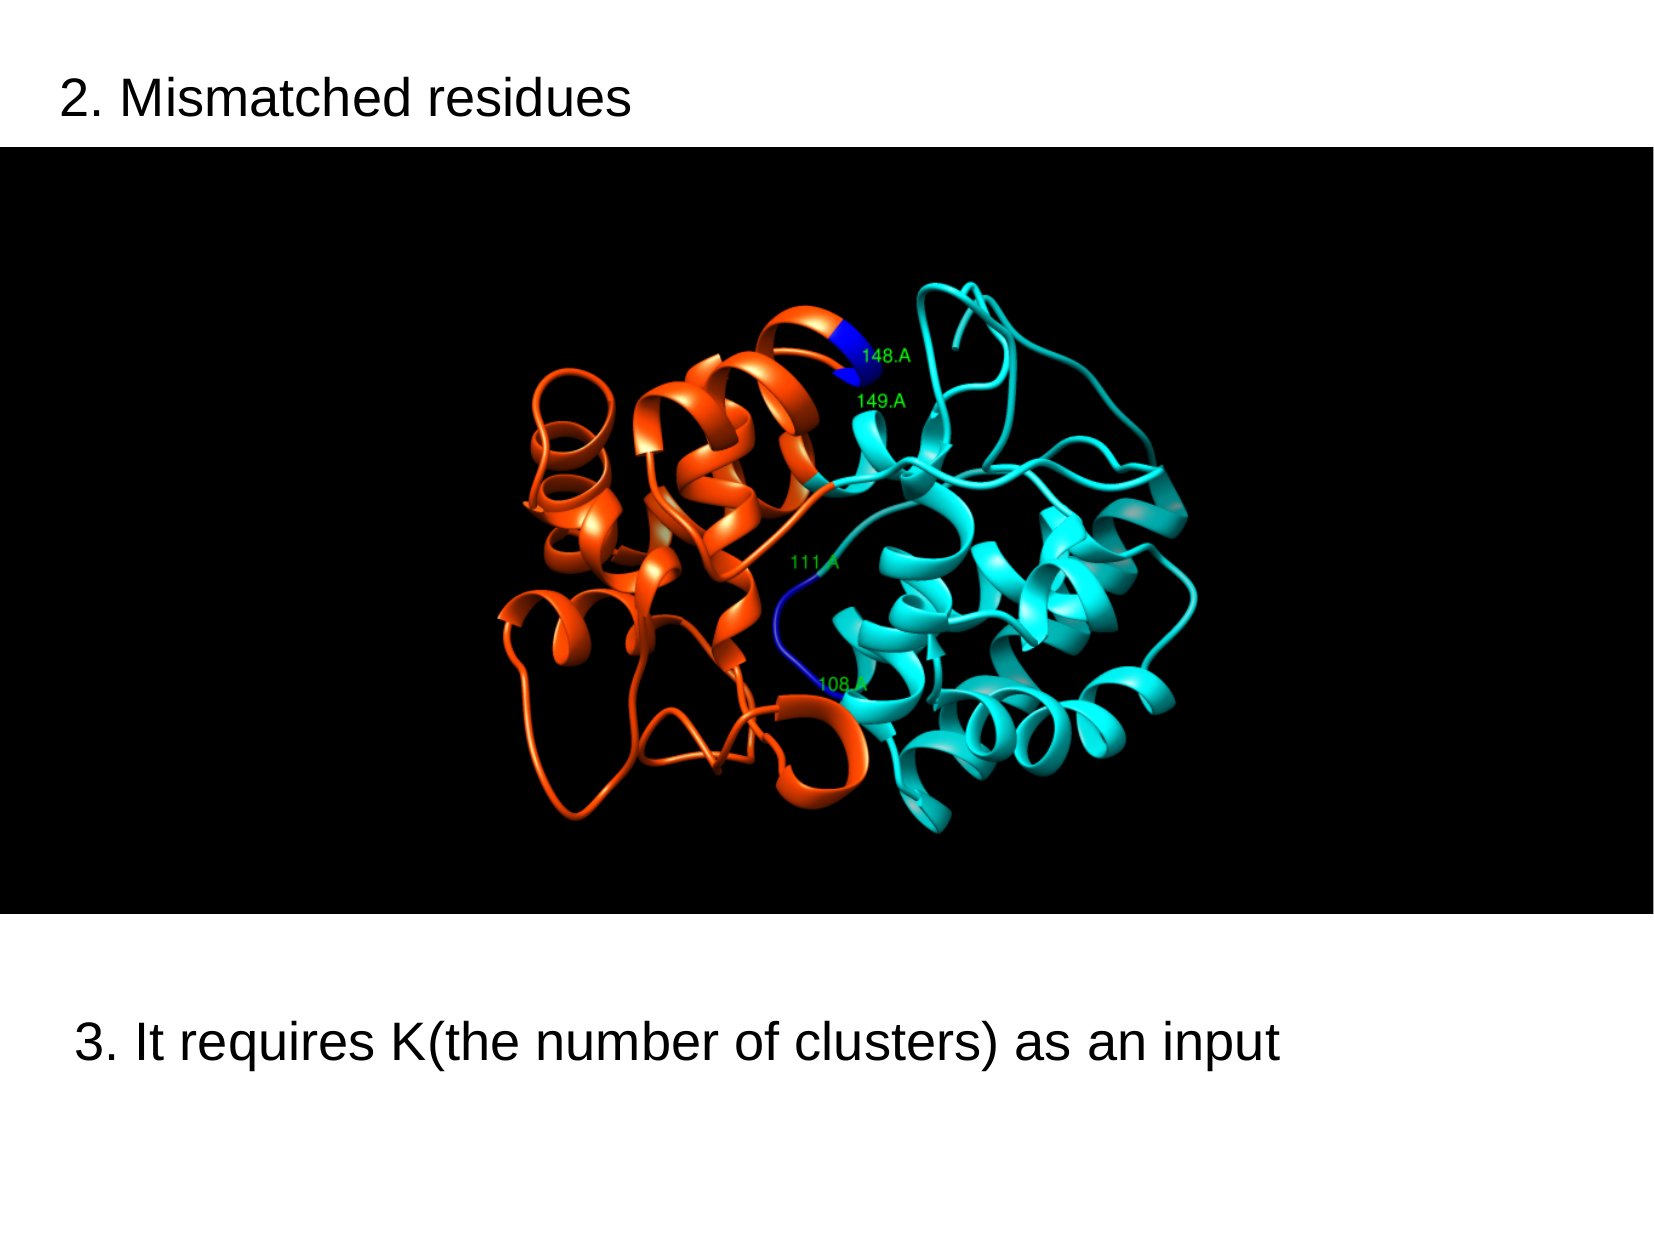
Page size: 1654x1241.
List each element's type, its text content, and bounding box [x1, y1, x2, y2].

picture [0, 147, 1654, 914]
text_box 2. Mismatched residues [45, 60, 1111, 136]
text_box 3. It requires K(the number of clusters) as an input [60, 1004, 1306, 1141]
